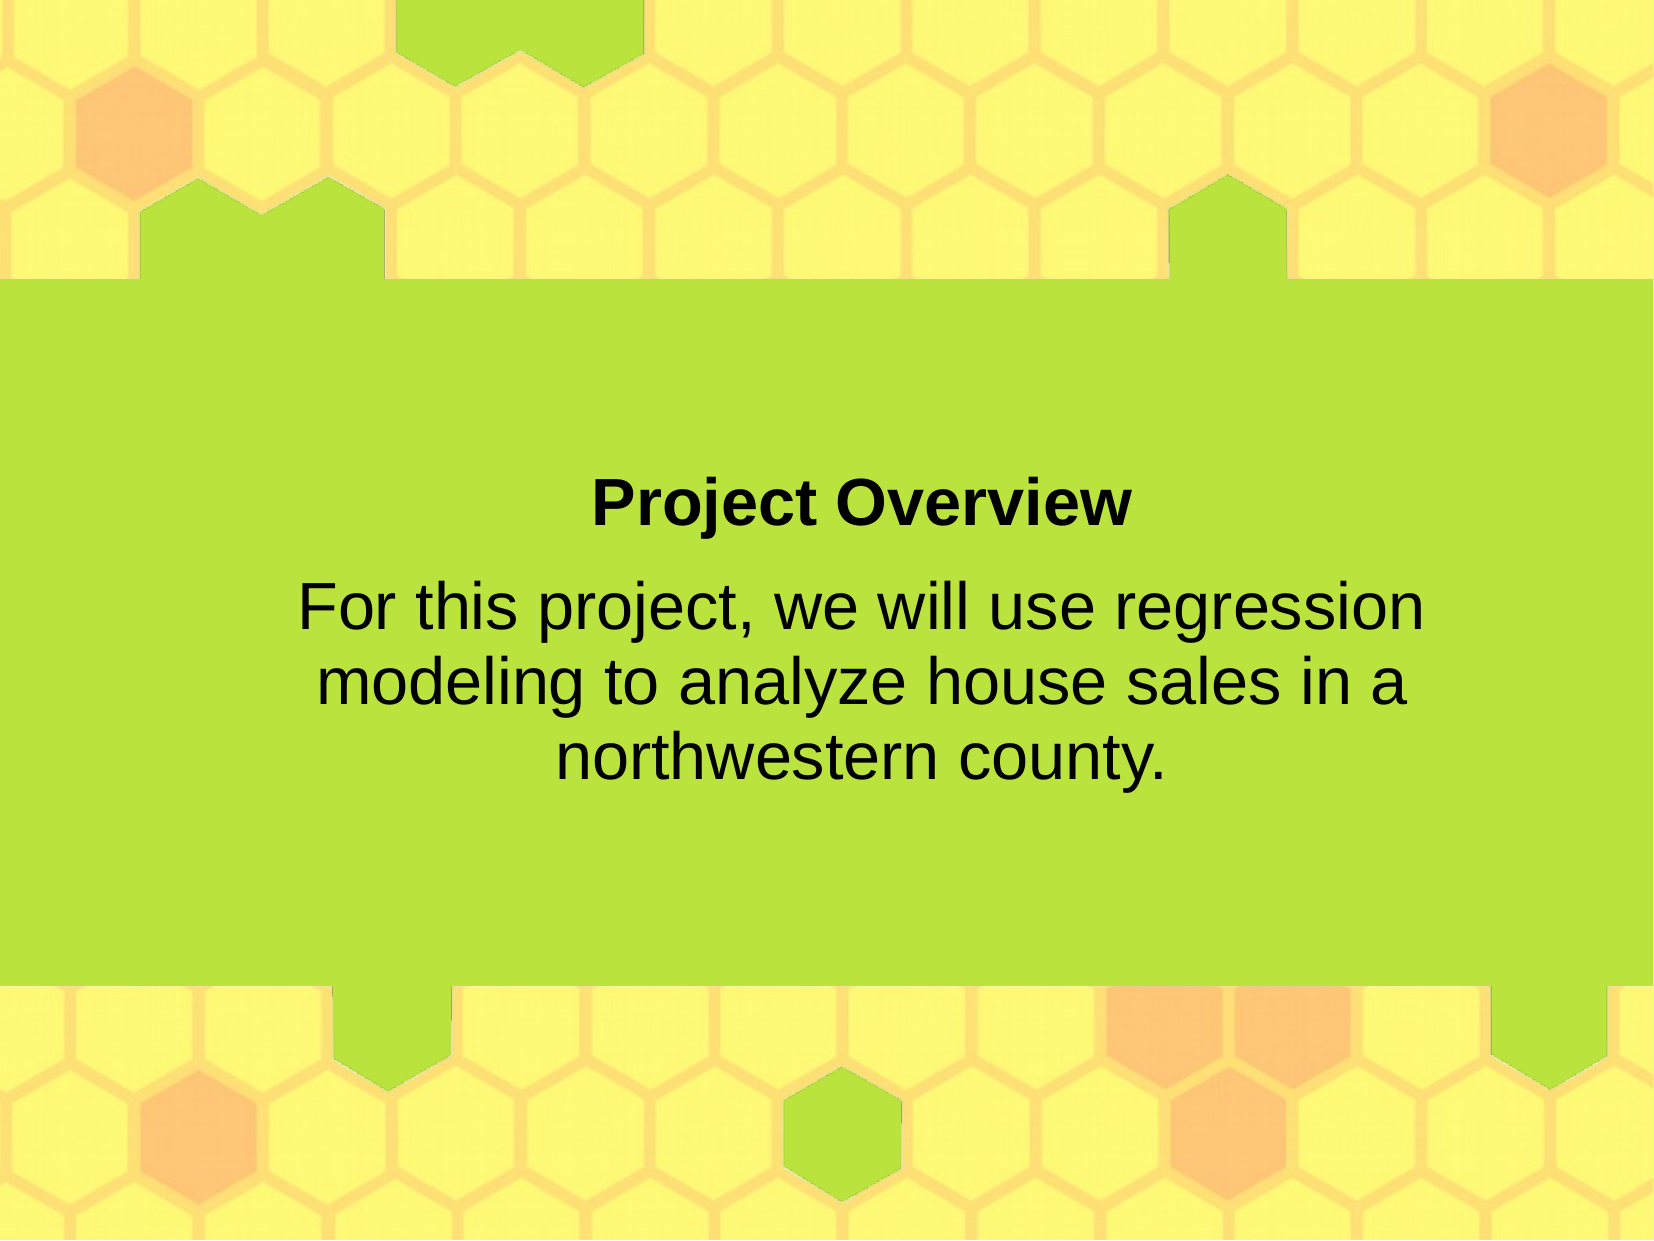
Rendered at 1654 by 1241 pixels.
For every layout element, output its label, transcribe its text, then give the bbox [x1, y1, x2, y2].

picture [0, 0, 1654, 279]
picture [0, 986, 1654, 1240]
list Project Overview For this project, we will use regression modeling to analyze house sales in a northwestern county. [82, 465, 1571, 934]
